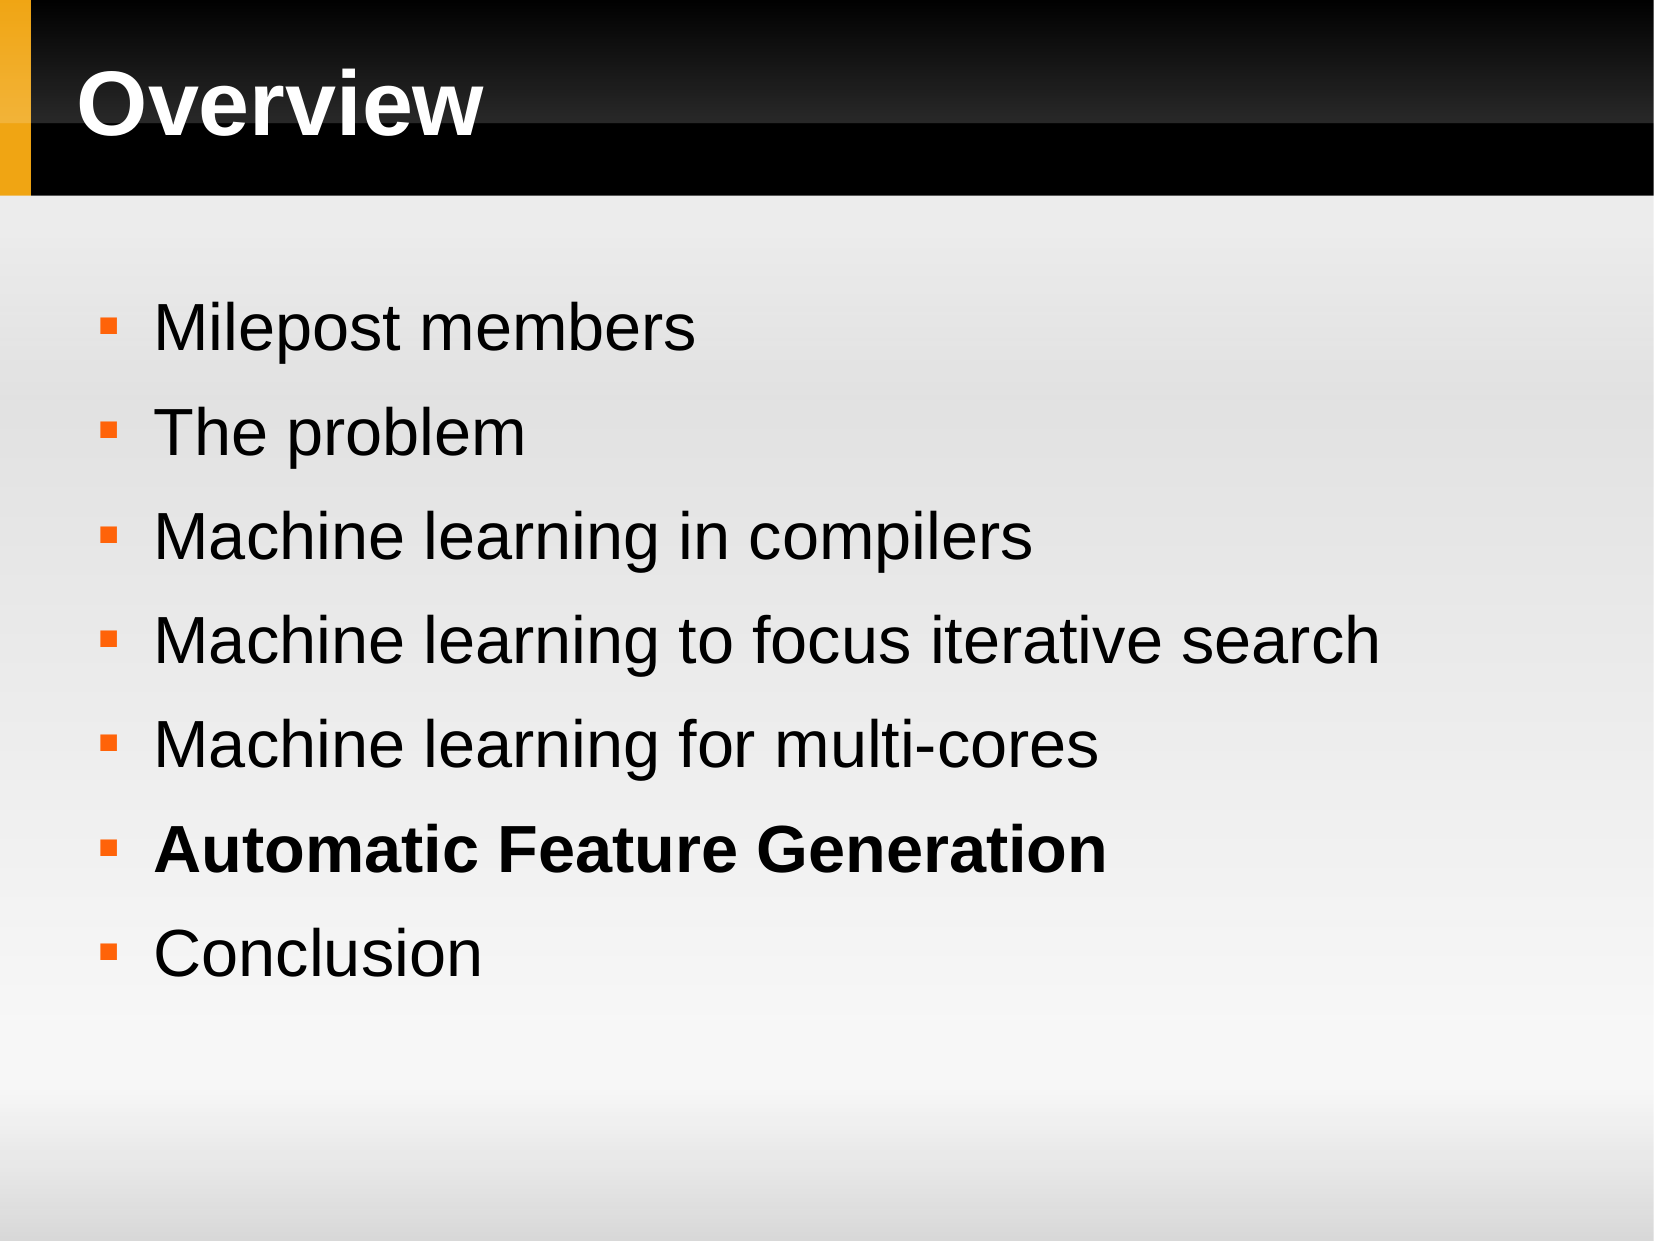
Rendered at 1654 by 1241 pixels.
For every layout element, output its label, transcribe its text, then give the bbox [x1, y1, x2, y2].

list Milepost members The problem Machine learning in compilers Machine learning to focus iterative search Machine learning for multi-cores Automatic Feature Generation Conclusion [82, 290, 1571, 1094]
picture [0, 0, 1654, 1241]
title Overview [76, 7, 1565, 200]
